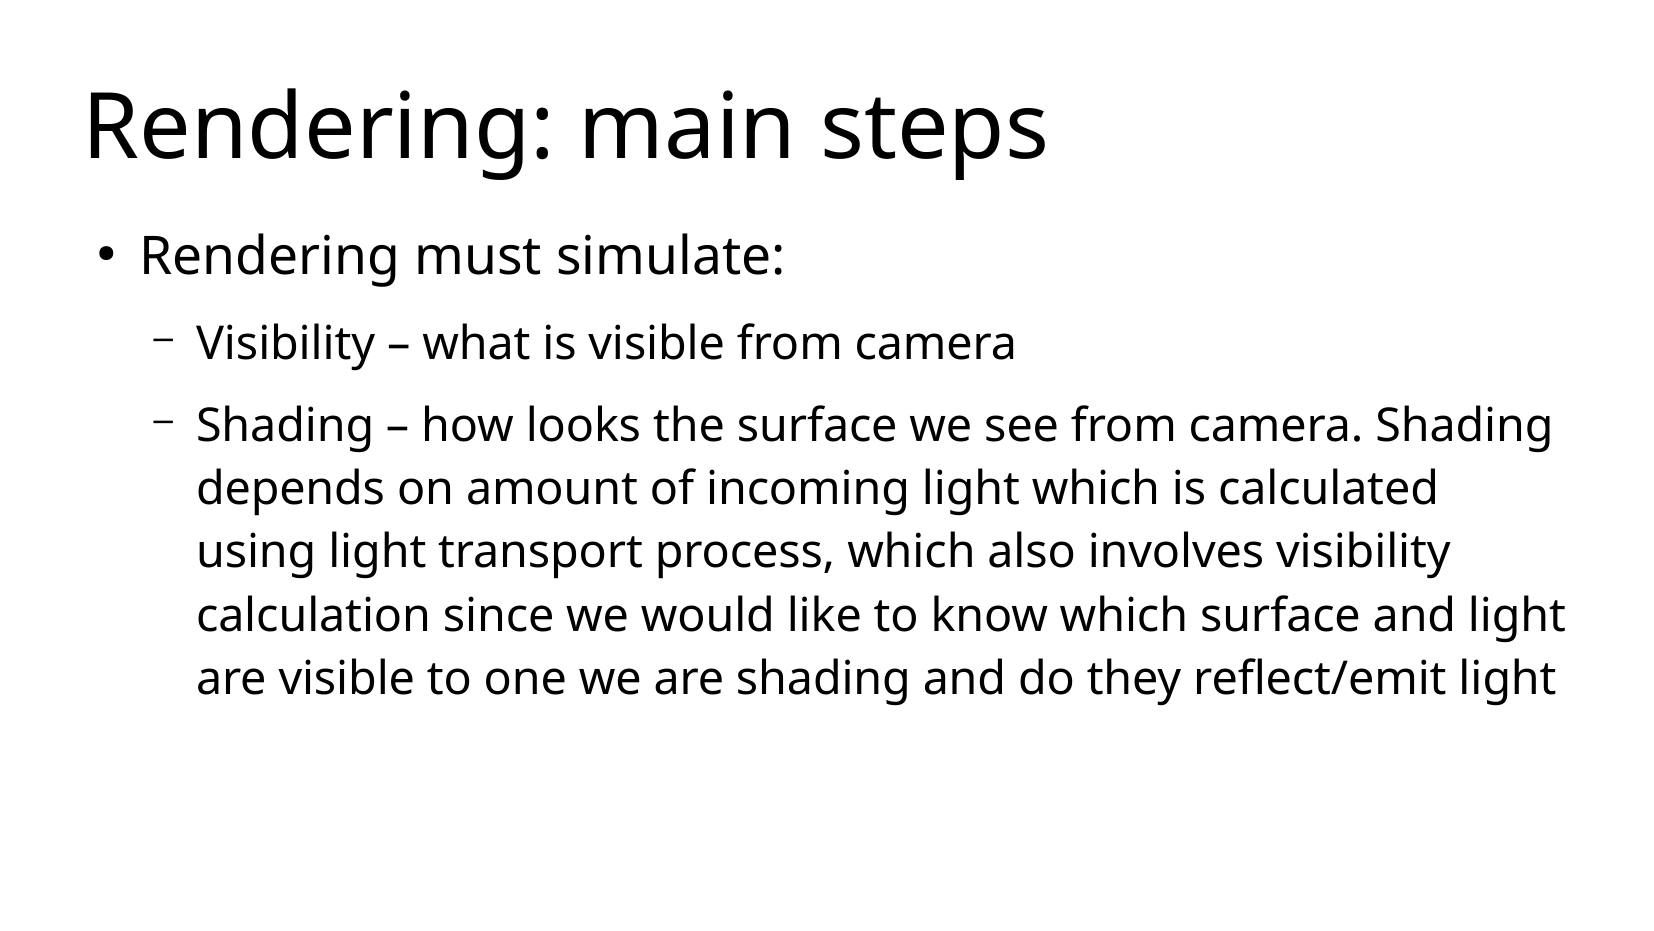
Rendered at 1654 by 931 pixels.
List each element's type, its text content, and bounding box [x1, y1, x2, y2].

title Rendering: main steps [82, 45, 1571, 201]
list Rendering must simulate: Visibility – what is visible from camera Shading – how looks the surface we see from camera. Shading depends on amount of incoming light which is calculated using light transport process, which also involves visibility calculation since we would like to know which surface and light are visible to one we are shading and do they reflect/emit light [82, 217, 1571, 758]
